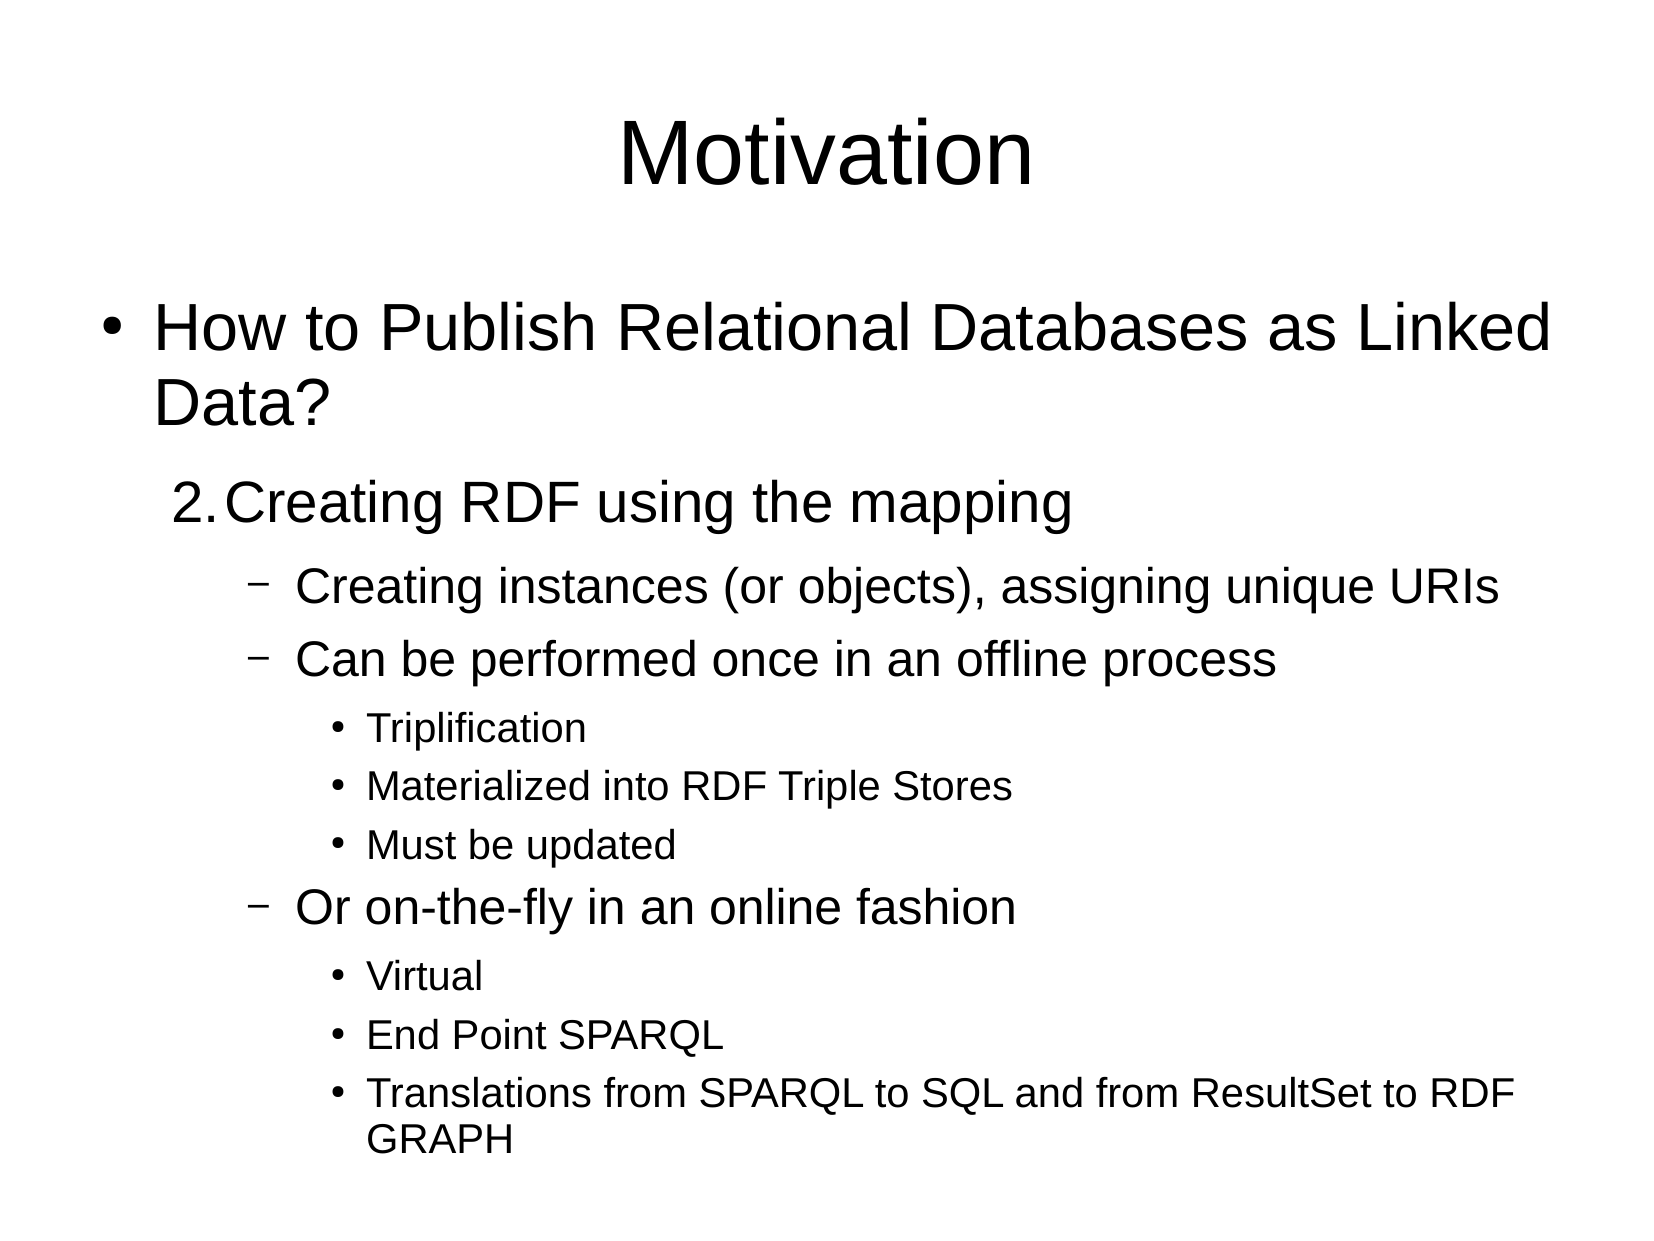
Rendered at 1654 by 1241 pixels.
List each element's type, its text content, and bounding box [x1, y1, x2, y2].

list How to Publish Relational Databases as Linked Data? Creating RDF using the mapping Creating instances (or objects), assigning unique URIs Can be performed once in an offline process Triplification Materialized into RDF Triple Stores Must be updated Or on-the-fly in an online fashion Virtual End Point SPARQL Translations from SPARQL to SQL and from ResultSet to RDF GRAPH [82, 290, 1571, 1165]
title Motivation [82, 56, 1571, 250]
